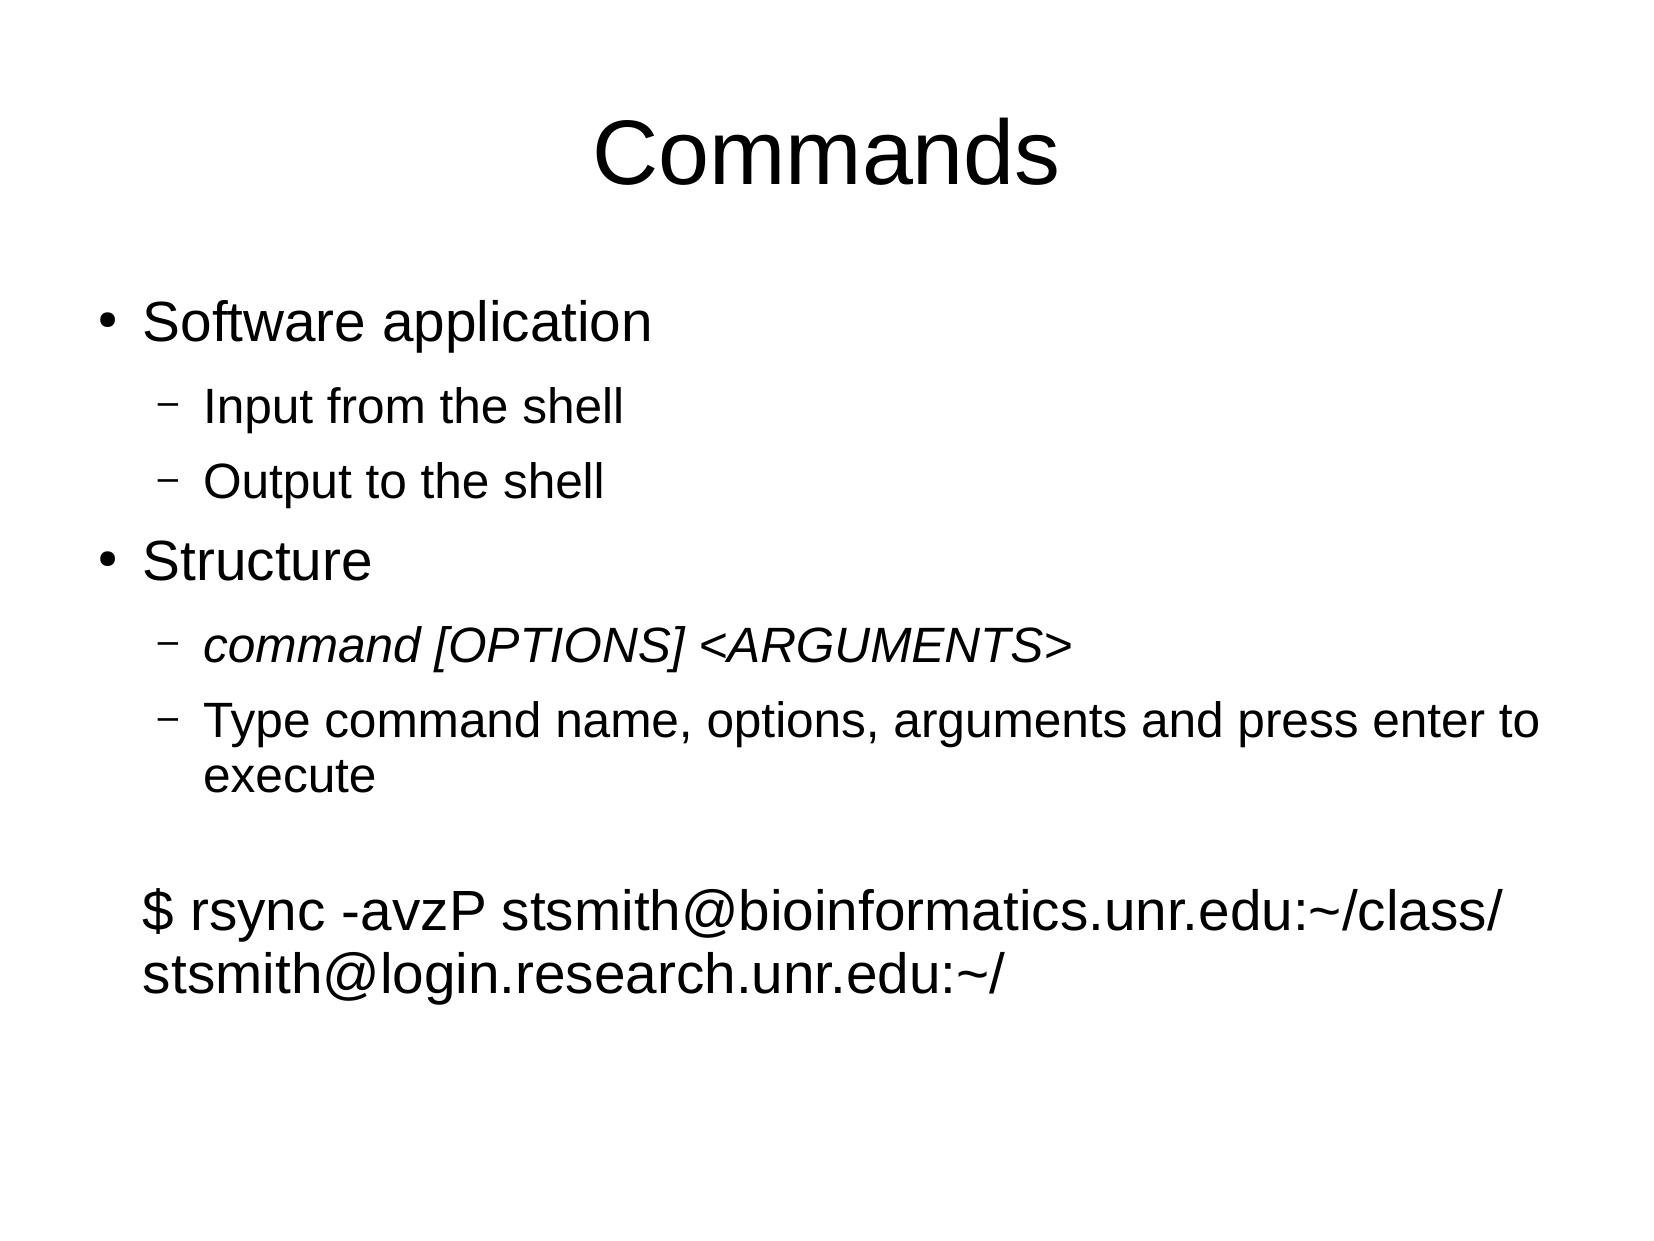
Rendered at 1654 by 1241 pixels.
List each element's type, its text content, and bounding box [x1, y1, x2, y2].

title Commands [82, 49, 1571, 257]
list Software application Input from the shell Output to the shell Structure command [OPTIONS] <ARGUMENTS> Type command name, options, arguments and press enter to execute $ rsync -avzP stsmith@bioinformatics.unr.edu:~/class/ stsmith@login.research.unr.edu:~/ [82, 290, 1571, 1010]
